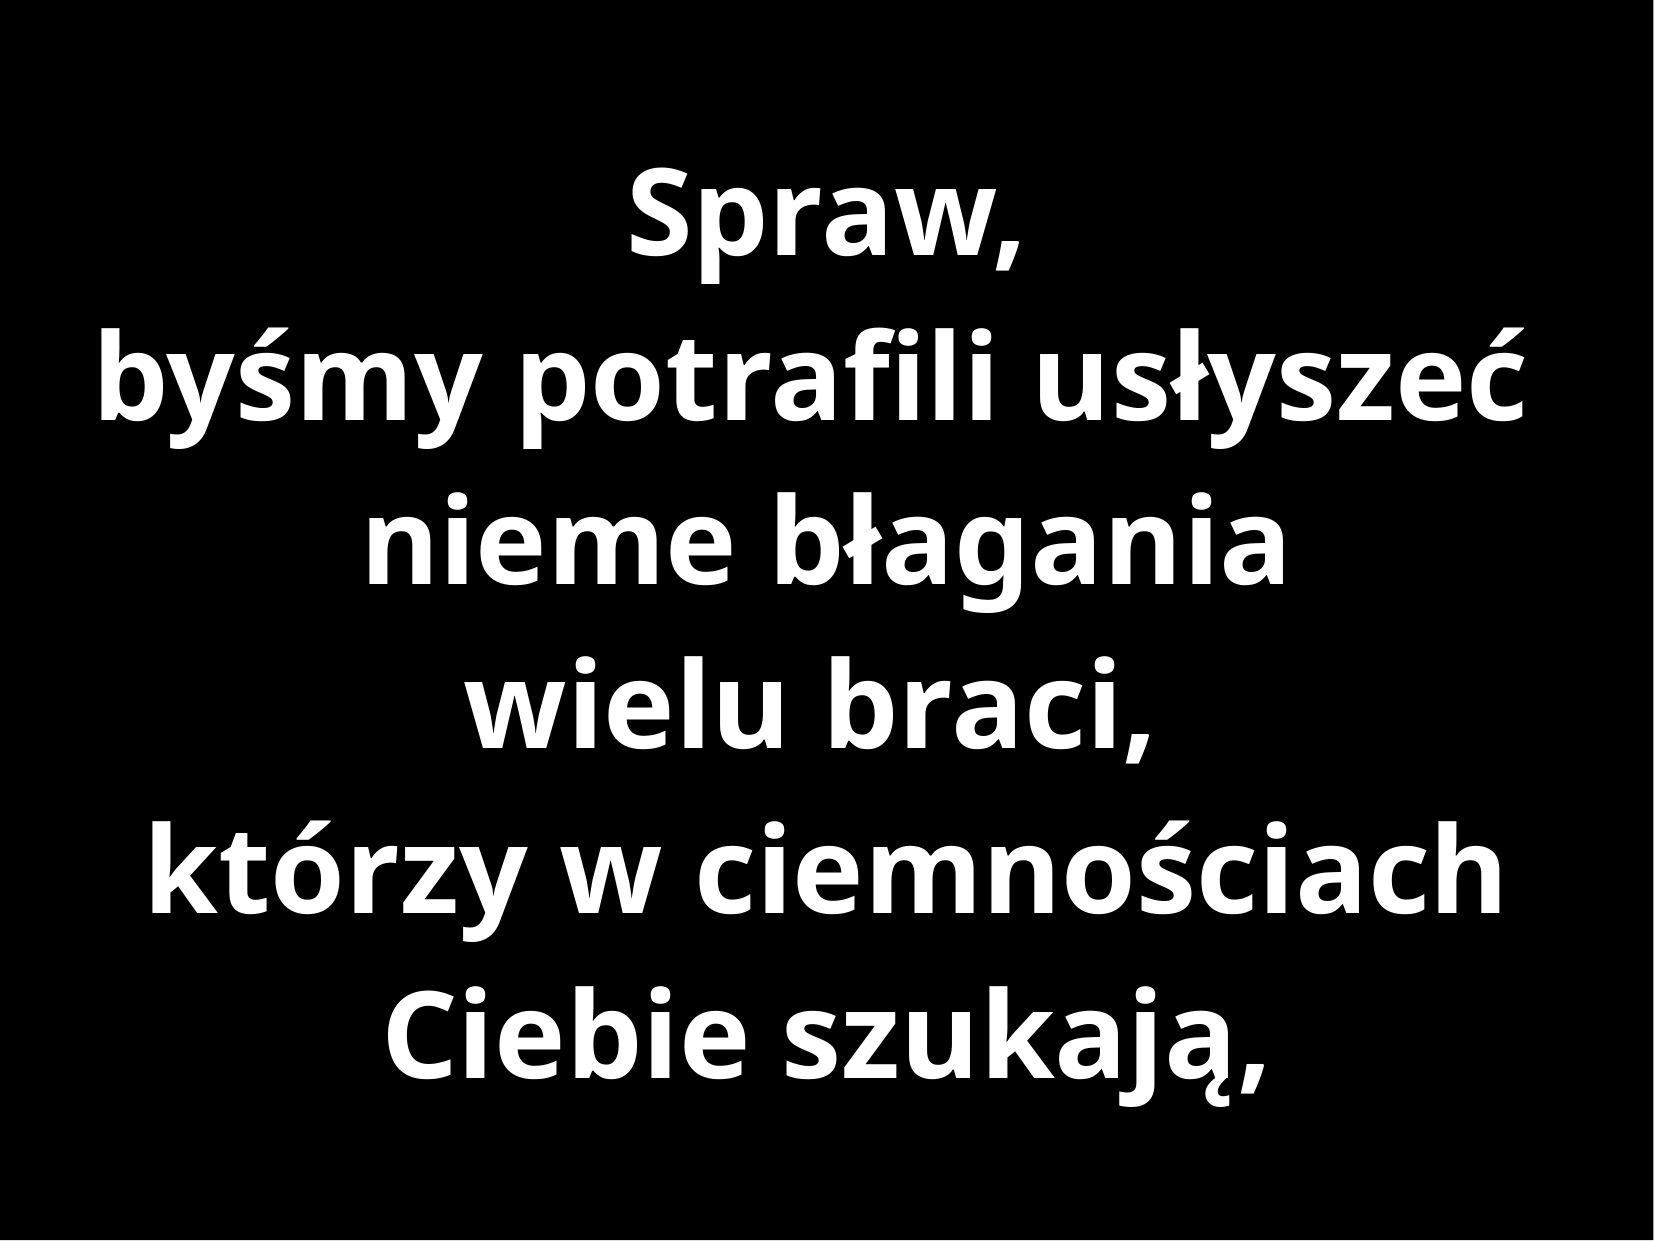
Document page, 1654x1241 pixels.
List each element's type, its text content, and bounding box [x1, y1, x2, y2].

title Spraw, byśmy potrafili usłyszeć nieme błagania wielu braci, którzy w ciemnościach Ciebie szukają, [0, 0, 1654, 1241]
